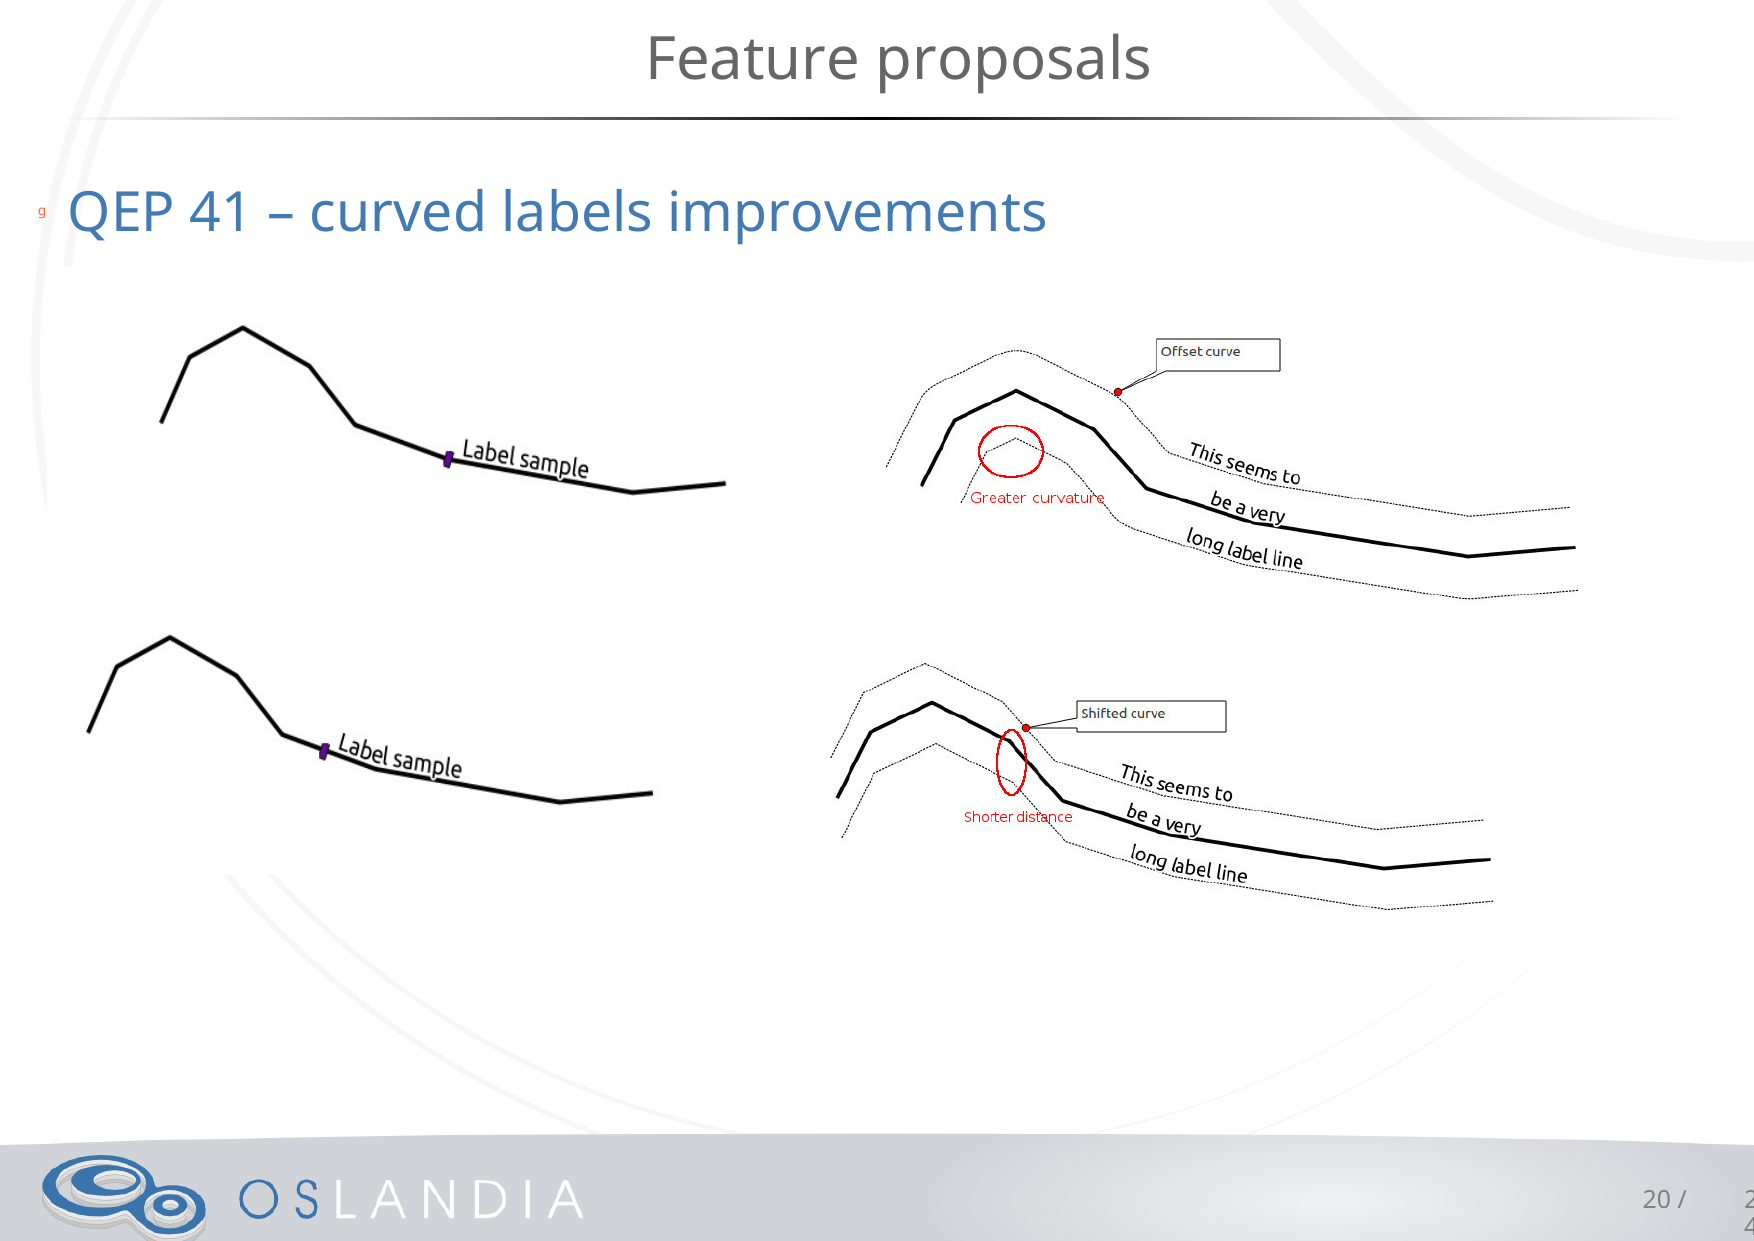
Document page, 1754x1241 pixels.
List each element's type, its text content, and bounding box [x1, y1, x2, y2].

title Feature proposals [31, 14, 1754, 98]
picture [1747, 1221, 1753, 1229]
picture [0, 0, 1754, 1241]
list QEP 41 – curved labels improvements [37, 172, 1710, 1090]
